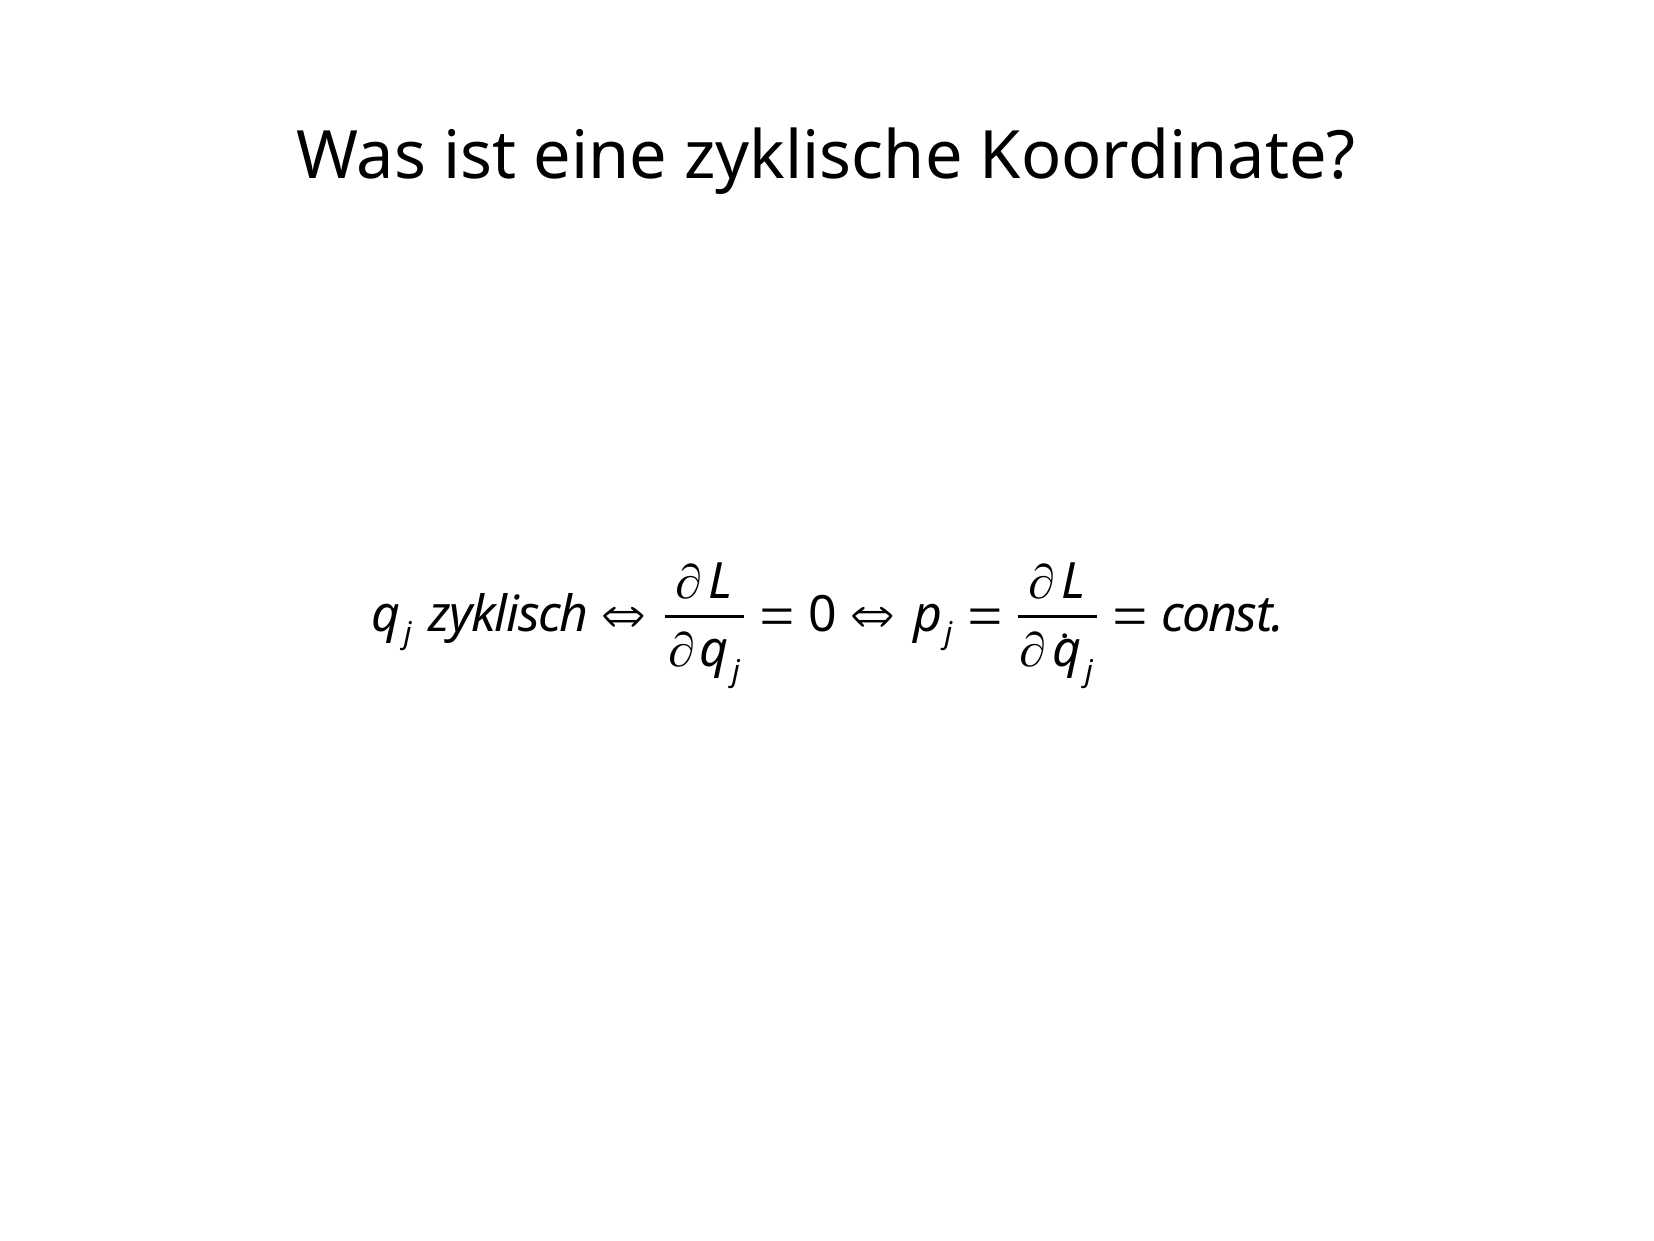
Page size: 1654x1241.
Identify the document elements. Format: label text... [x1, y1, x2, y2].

chart [364, 551, 1289, 689]
title Was ist eine zyklische Koordinate? [82, 49, 1571, 257]
